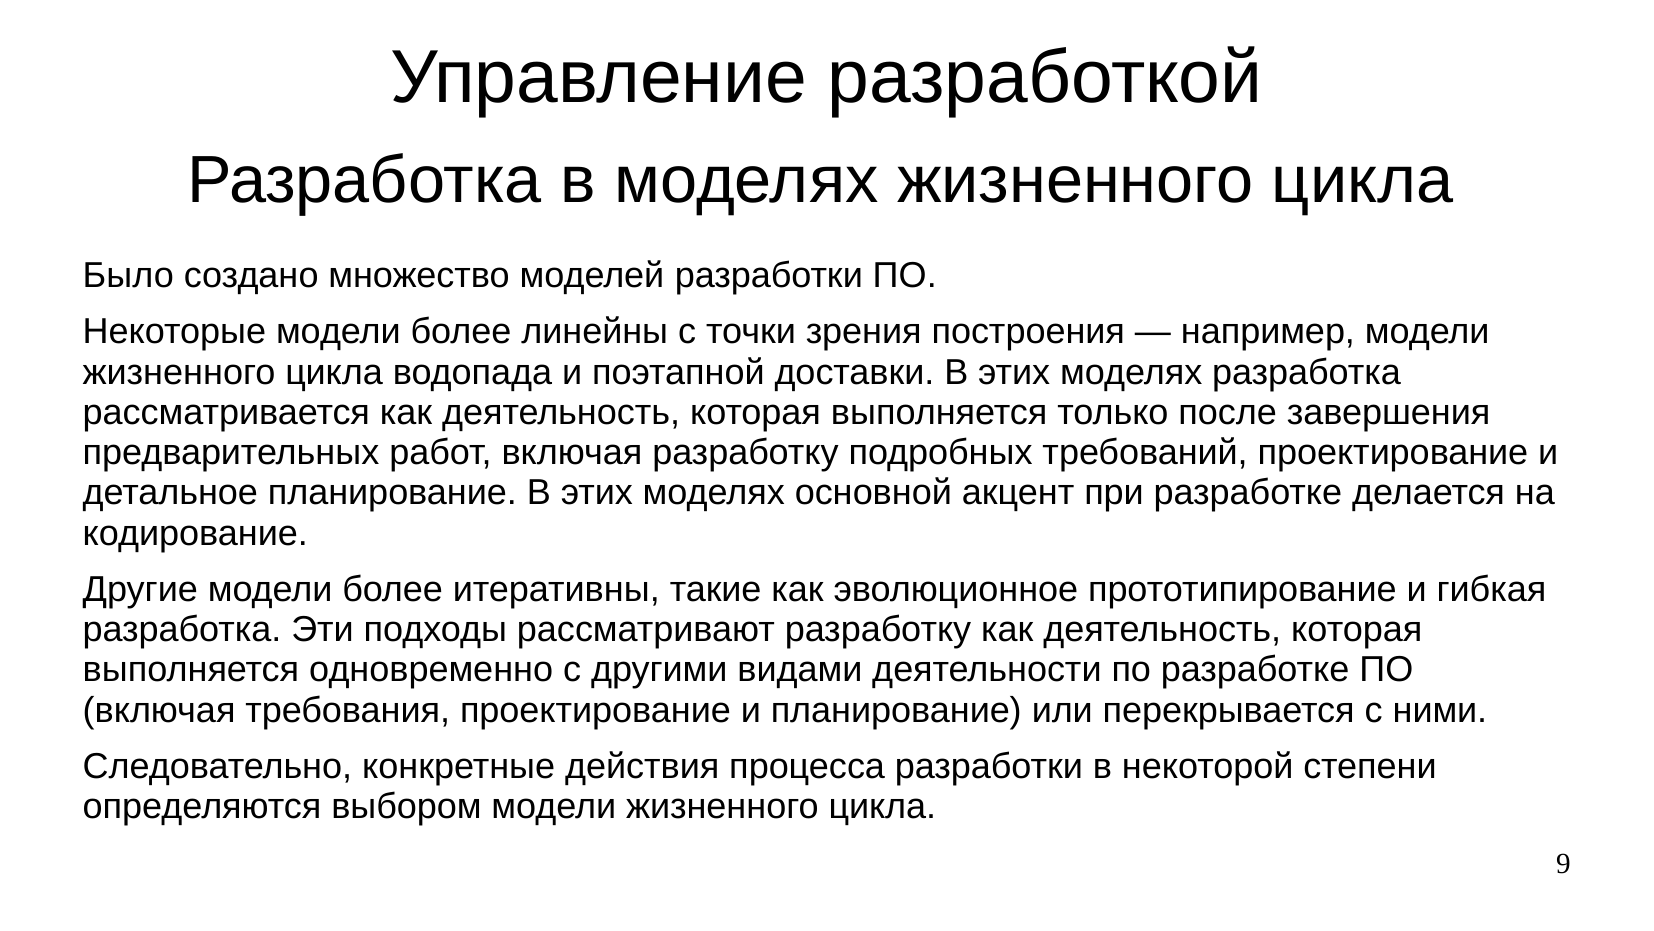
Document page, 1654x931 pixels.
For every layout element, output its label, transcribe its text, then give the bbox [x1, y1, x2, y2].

title Управление разработкой [82, 34, 1571, 119]
title Разработка в моделях жизненного цикла [76, 141, 1565, 217]
list Было создано множество моделей разработки ПО. Некоторые модели более линейны с точки зрения построения — например, модели жизненного цикла водопада и поэтапной доставки. В этих моделях разработка рассматривается как деятельность, которая выполняется только после завершения предварительных работ, включая разработку подробных требований, проектирование и детальное планирование. В этих моделях основной акцент при разработке делается на кодирование. Другие модели более итеративны, такие как эволюционное прототипирование и гибкая разработка. Эти подходы рассматривают разработку как деятельность, которая выполняется одновременно с другими видами деятельности по разработке ПО (включая требования, проектирование и планирование) или перекрывается с ними. Следовательно, конкретные действия процесса разработки в некоторой степени определяются выбором модели жизненного цикла. [82, 255, 1571, 876]
